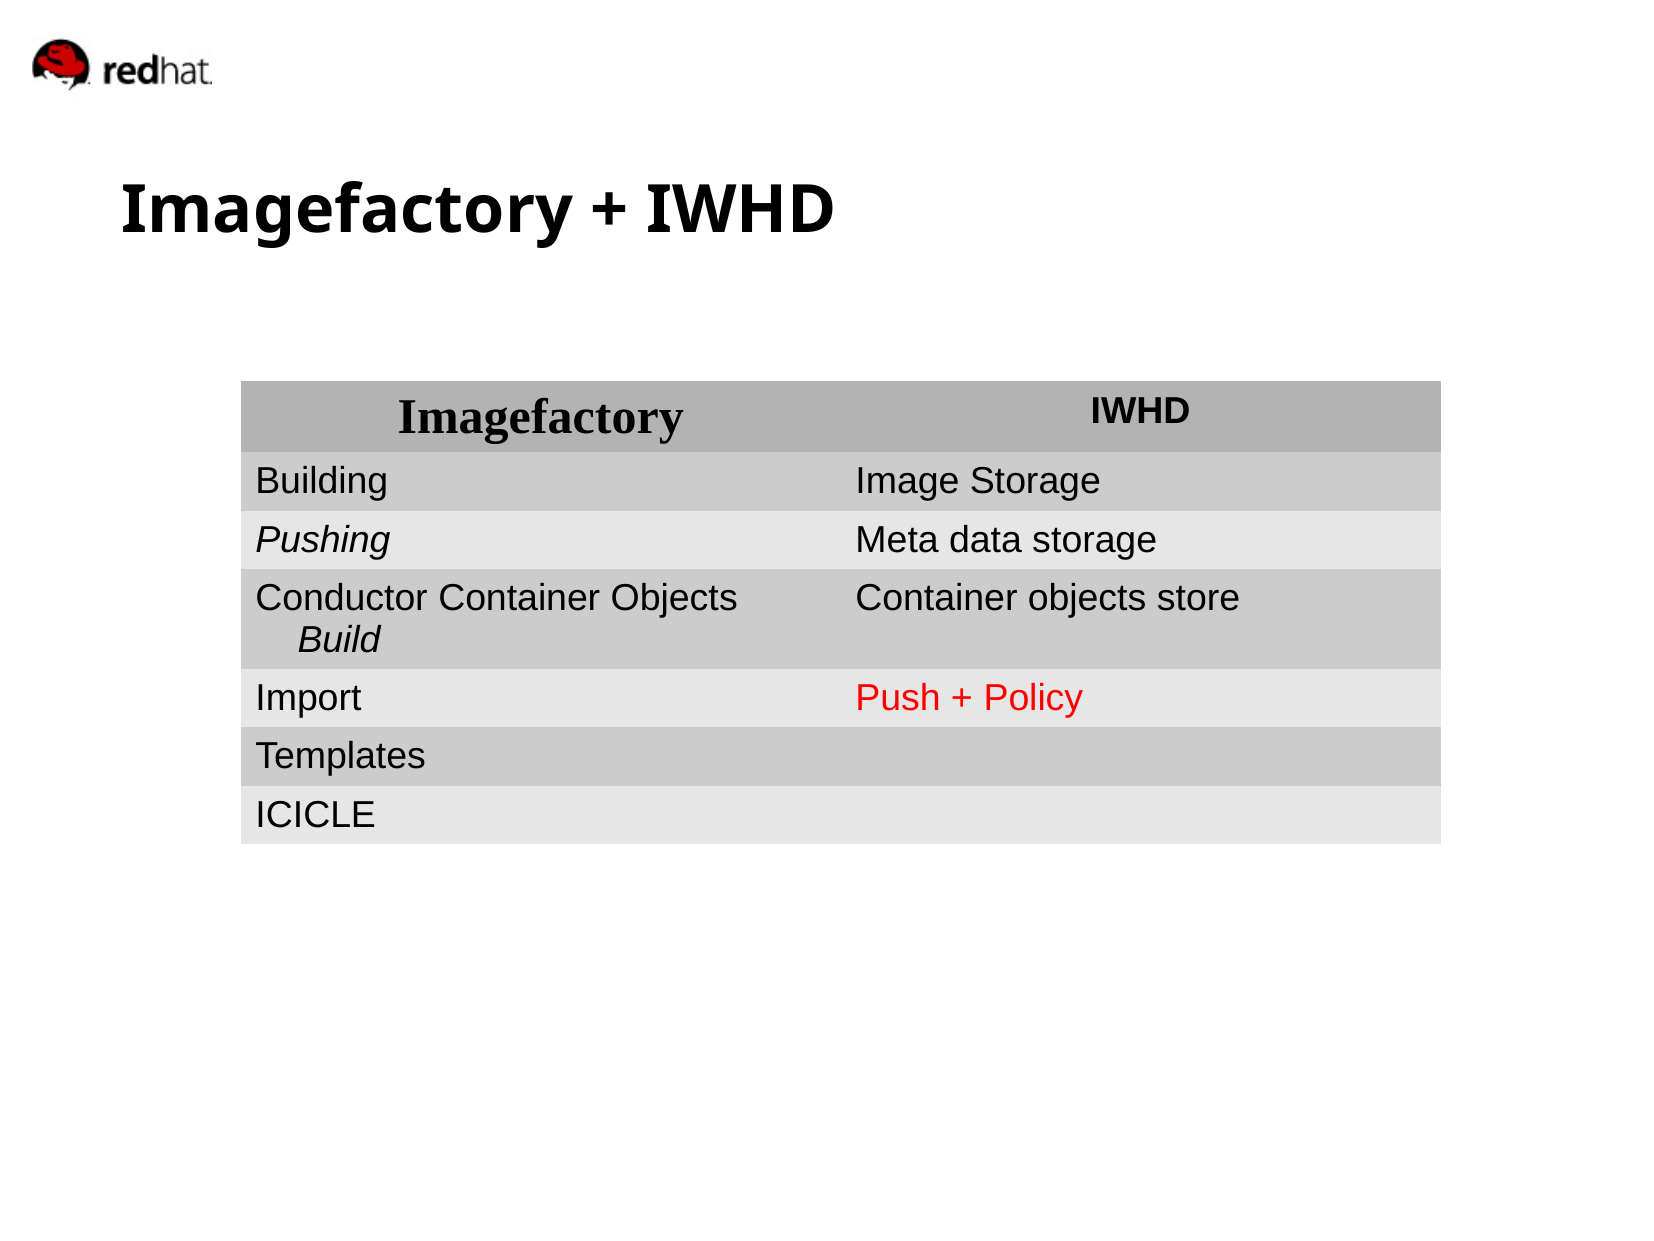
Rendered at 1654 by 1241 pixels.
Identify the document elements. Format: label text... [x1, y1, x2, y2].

table_cell ICICLE [241, 786, 841, 844]
table_cell Templates [241, 727, 841, 786]
table_header Imagefactory [241, 381, 841, 452]
title Imagefactory + IWHD [121, 102, 1534, 310]
table_cell Push + Policy [841, 669, 1441, 727]
table_header IWHD [841, 381, 1441, 452]
table_cell [841, 786, 1441, 844]
table_cell Conductor Container Objects Build [241, 569, 841, 669]
table_cell [841, 727, 1441, 786]
table_cell Building [241, 452, 841, 511]
table_cell Import [241, 669, 841, 727]
table_cell Container objects store [841, 569, 1441, 669]
picture [31, 37, 212, 98]
table_cell Meta data storage [841, 511, 1441, 569]
table_cell Image Storage [841, 452, 1441, 511]
table_cell Pushing [241, 511, 841, 569]
